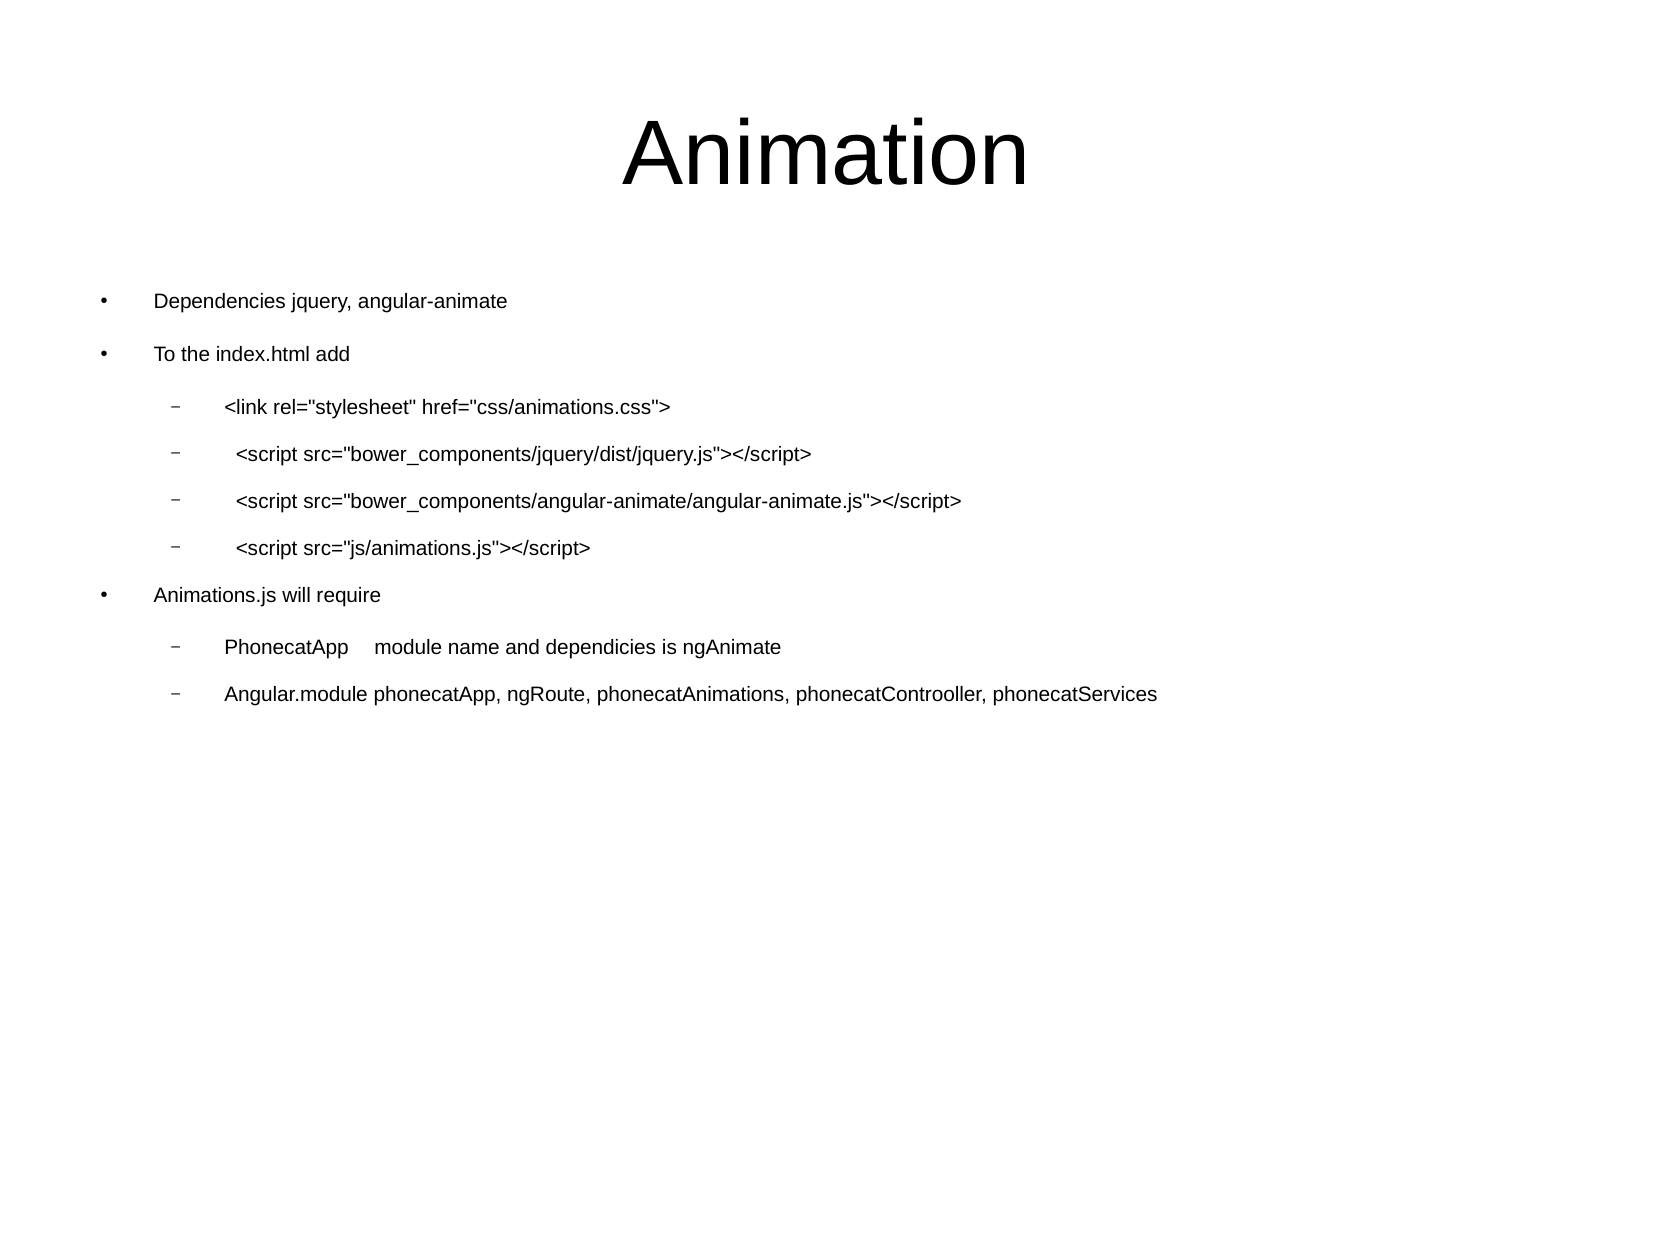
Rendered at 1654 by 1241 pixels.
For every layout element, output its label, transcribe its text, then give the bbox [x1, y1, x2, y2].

list Dependencies jquery, angular-animate To the index.html add <link rel="stylesheet" href="css/animations.css"> <script src="bower_components/jquery/dist/jquery.js"></script> <script src="bower_components/angular-animate/angular-animate.js"></script> <script src="js/animations.js"></script> Animations.js will require PhonecatApp module name and dependicies is ngAnimate Angular.module phonecatApp, ngRoute, phonecatAnimations, phonecatControoller, phonecatServices [82, 290, 1571, 1010]
title Animation [82, 49, 1571, 257]
